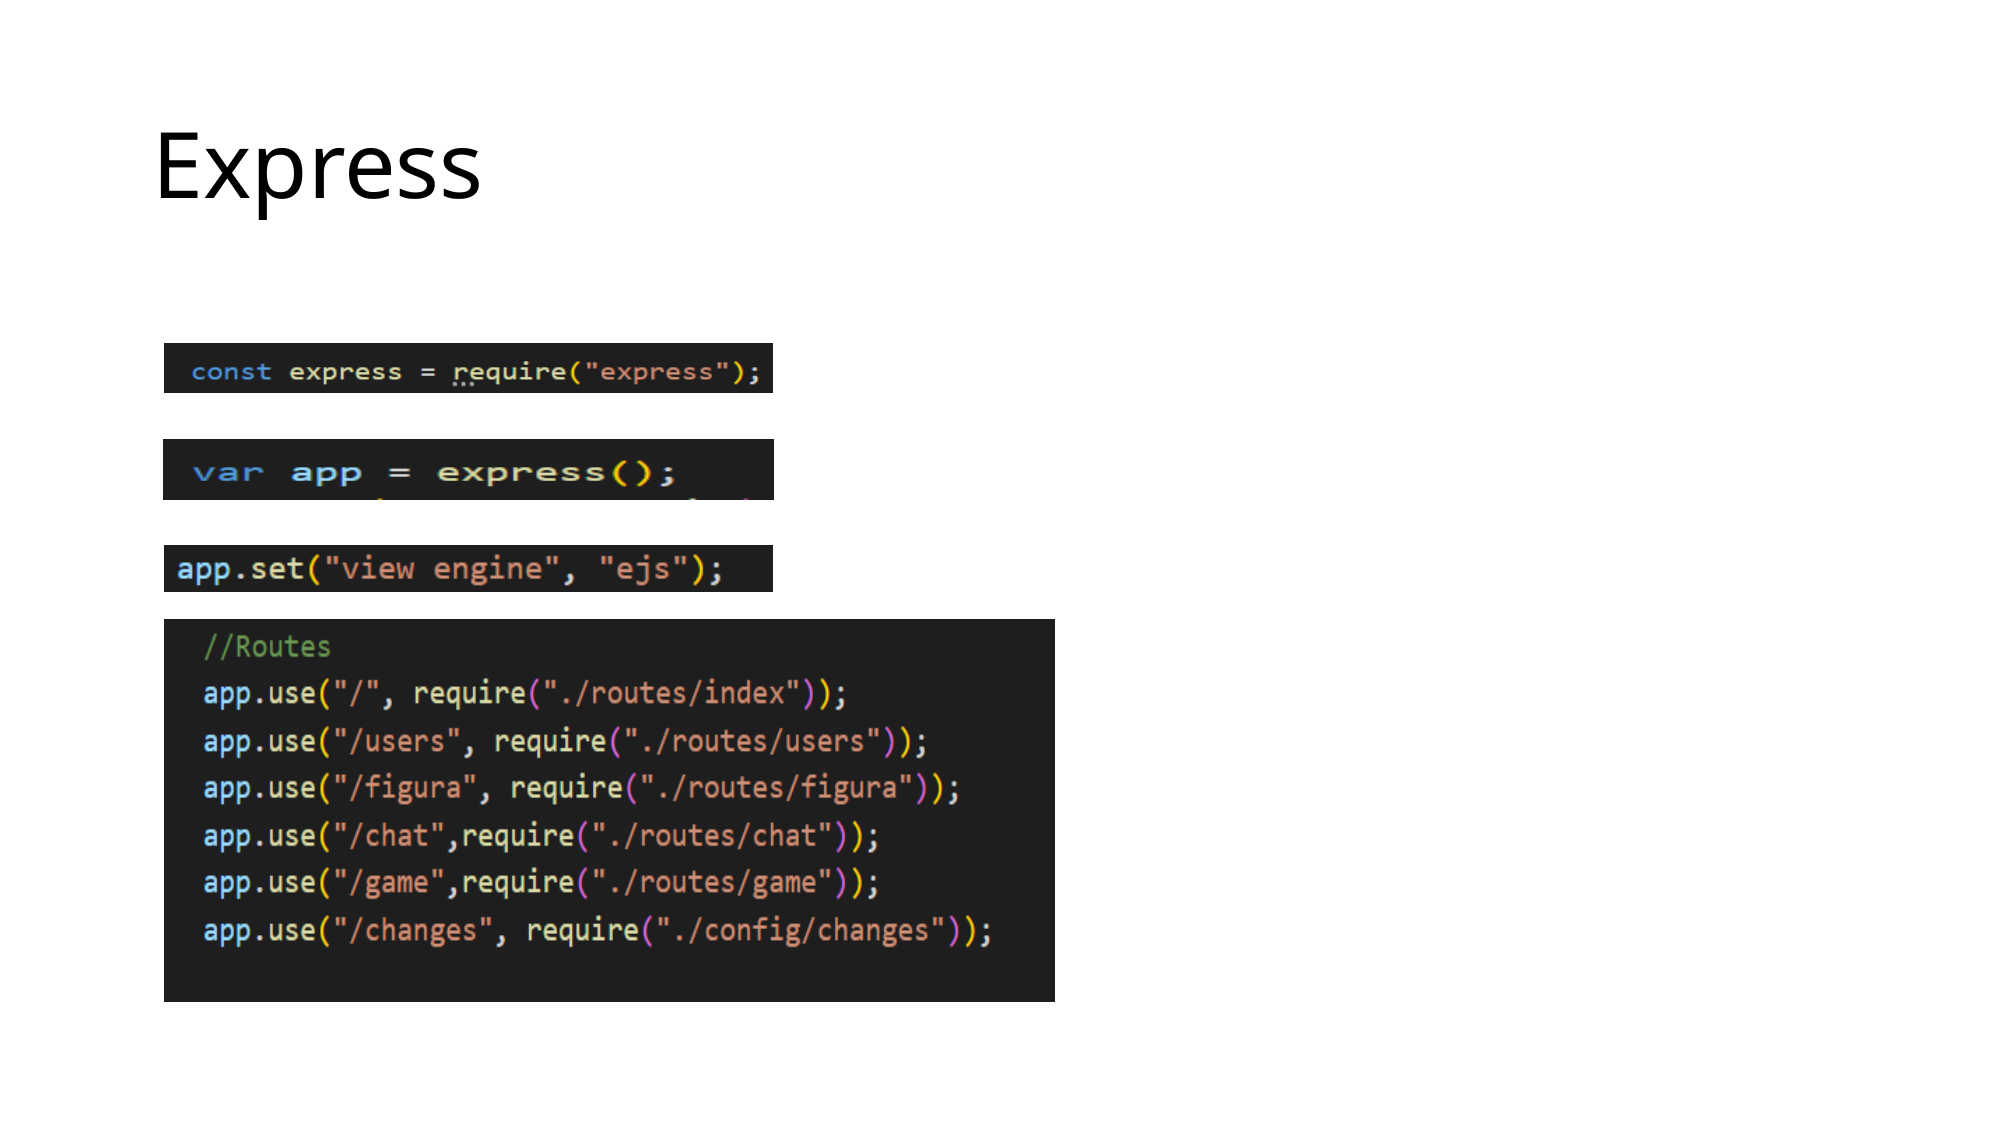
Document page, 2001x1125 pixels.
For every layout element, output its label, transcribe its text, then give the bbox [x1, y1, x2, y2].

picture [164, 343, 773, 393]
picture [163, 439, 774, 500]
picture [164, 545, 773, 592]
title Express [137, 59, 1863, 278]
picture [164, 620, 1055, 1002]
